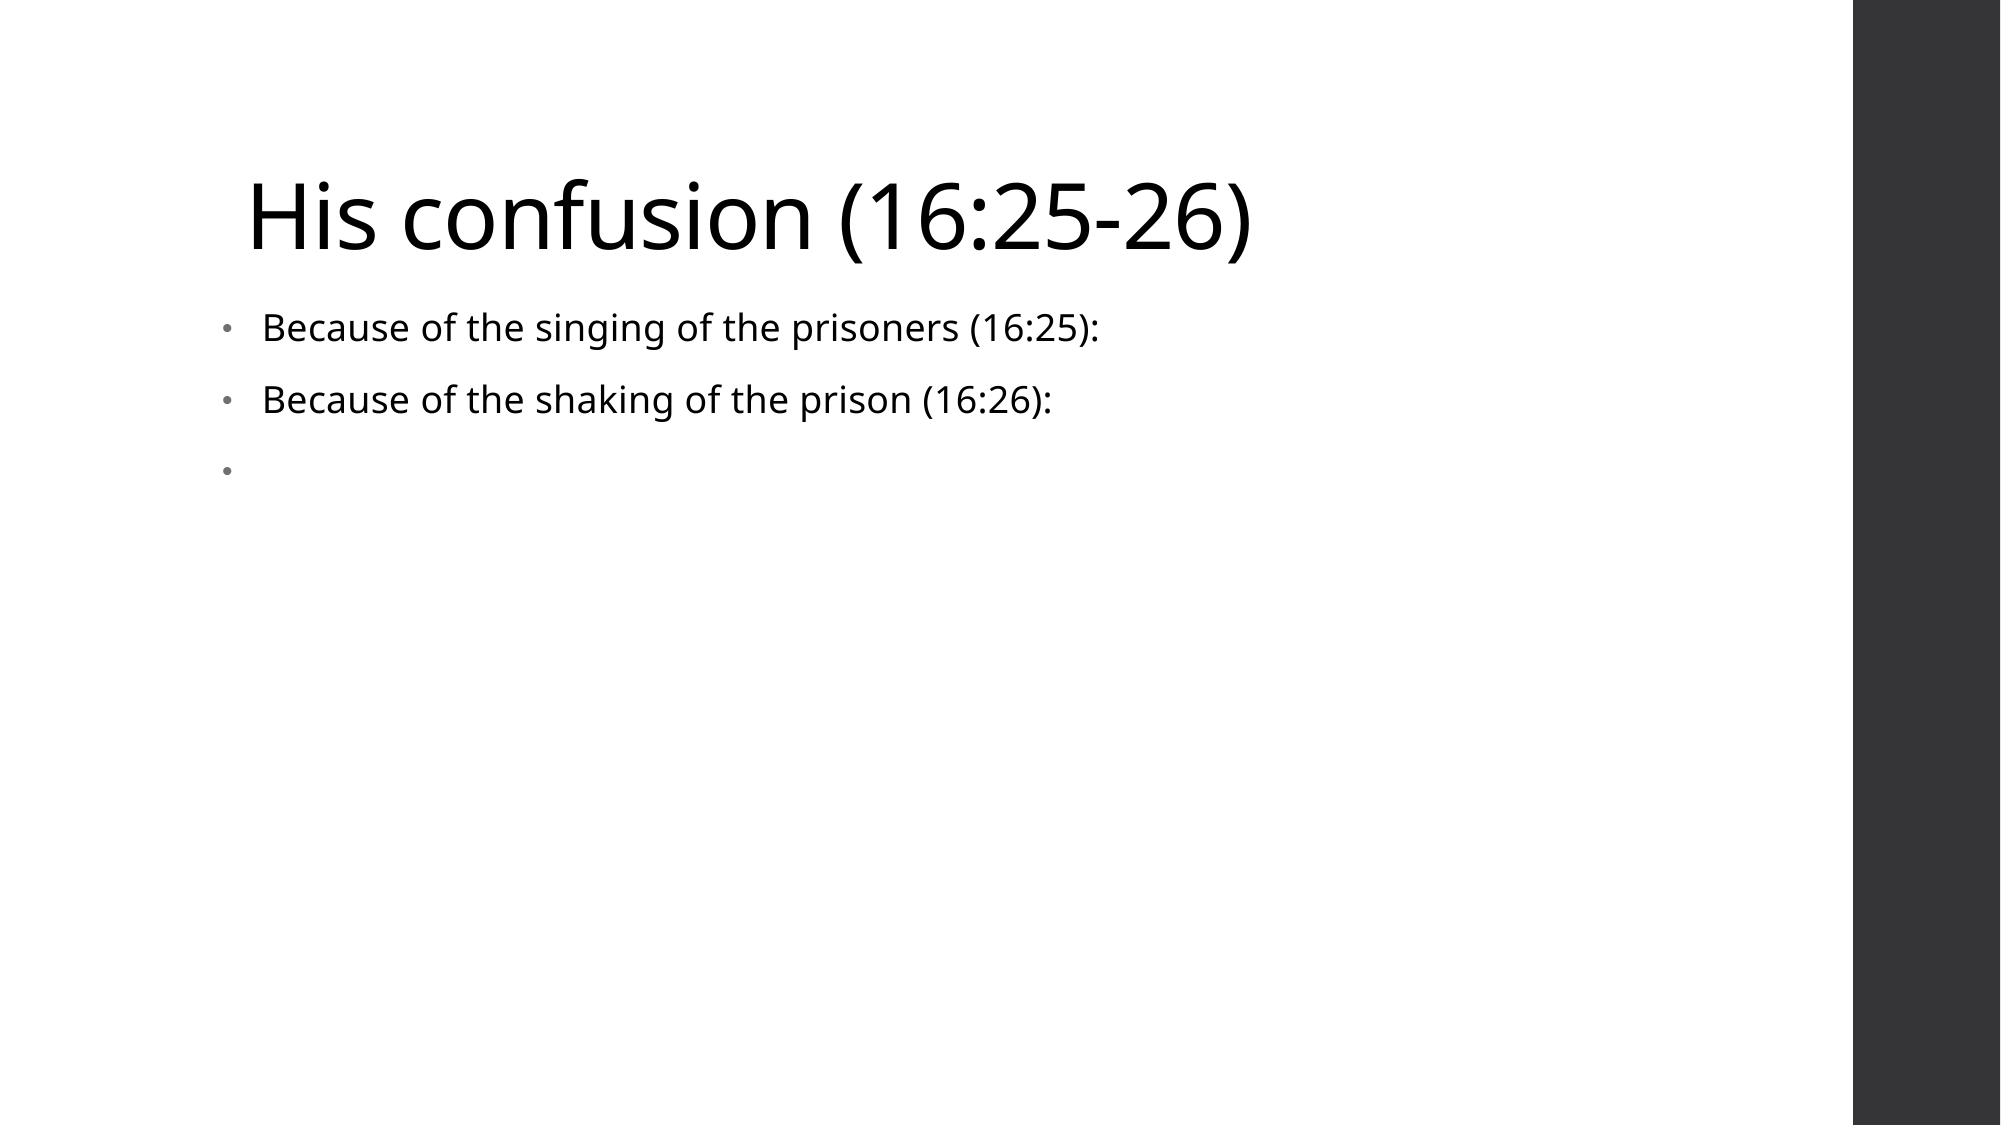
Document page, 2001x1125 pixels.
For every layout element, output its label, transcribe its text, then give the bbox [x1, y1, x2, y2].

list Because of the singing of the prisoners (16:25): Because of the shaking of the prison (16:26): [206, 299, 1617, 1014]
title His confusion (16:25-26) [206, 60, 1797, 278]
